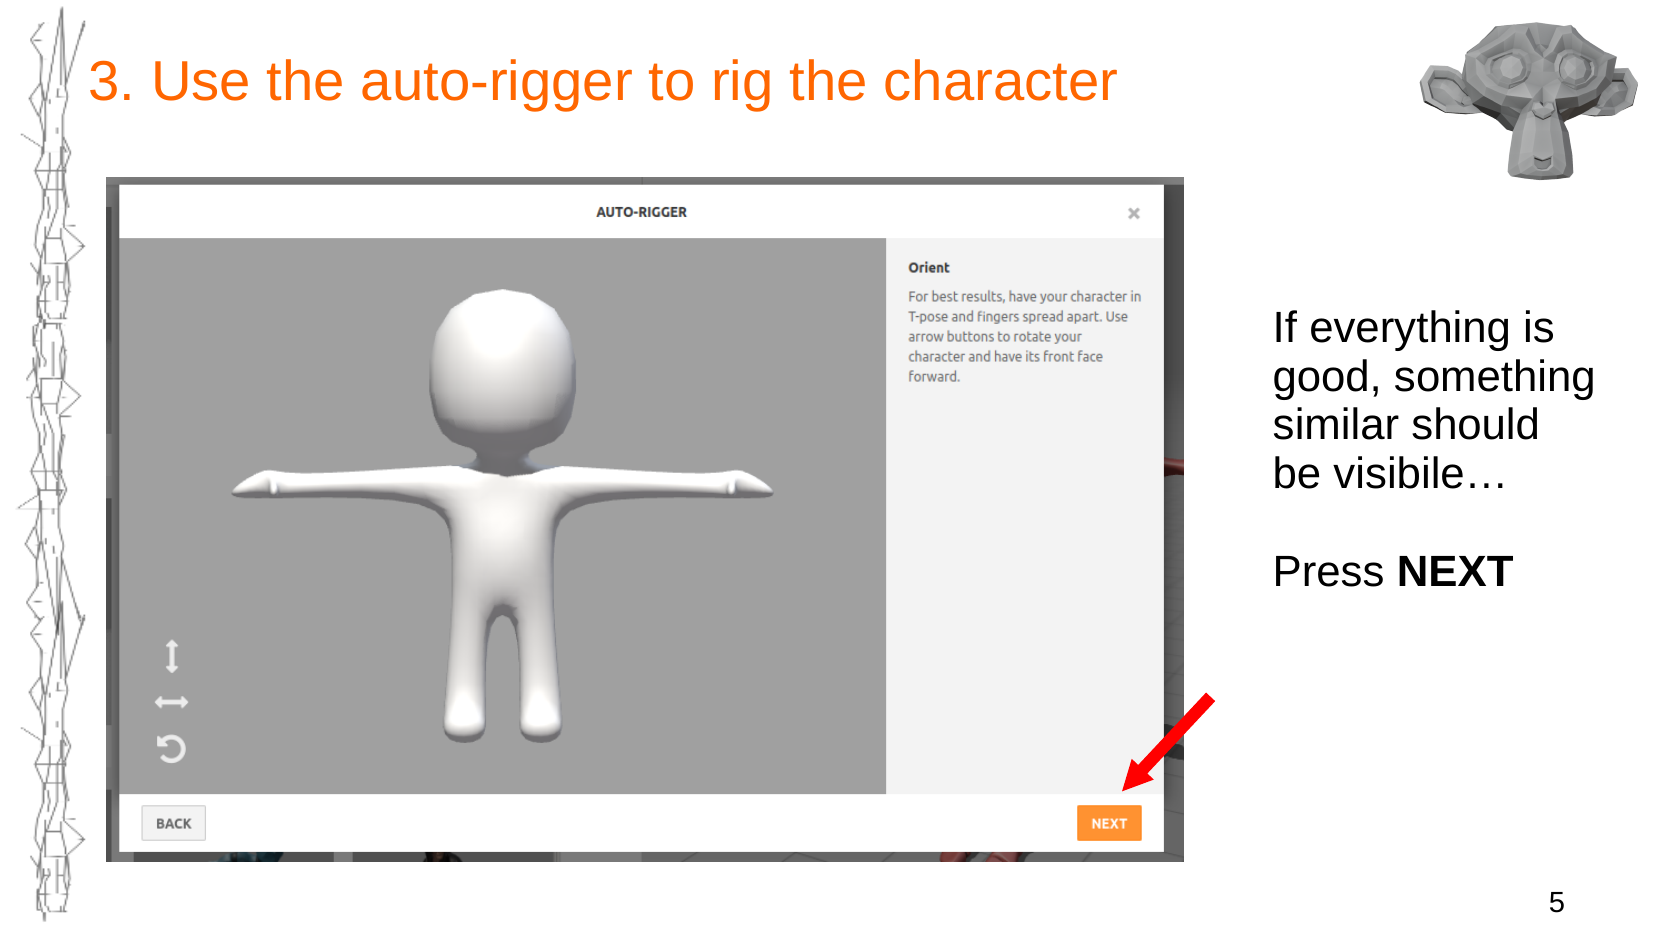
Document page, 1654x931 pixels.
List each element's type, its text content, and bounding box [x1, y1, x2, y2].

picture [1411, 11, 1645, 189]
text_box If everything is good, something similar should be visibile… Press NEXT [1257, 295, 1613, 701]
title 3. Use the auto-rigger to rig the character [88, 29, 1447, 133]
picture [106, 177, 1184, 862]
